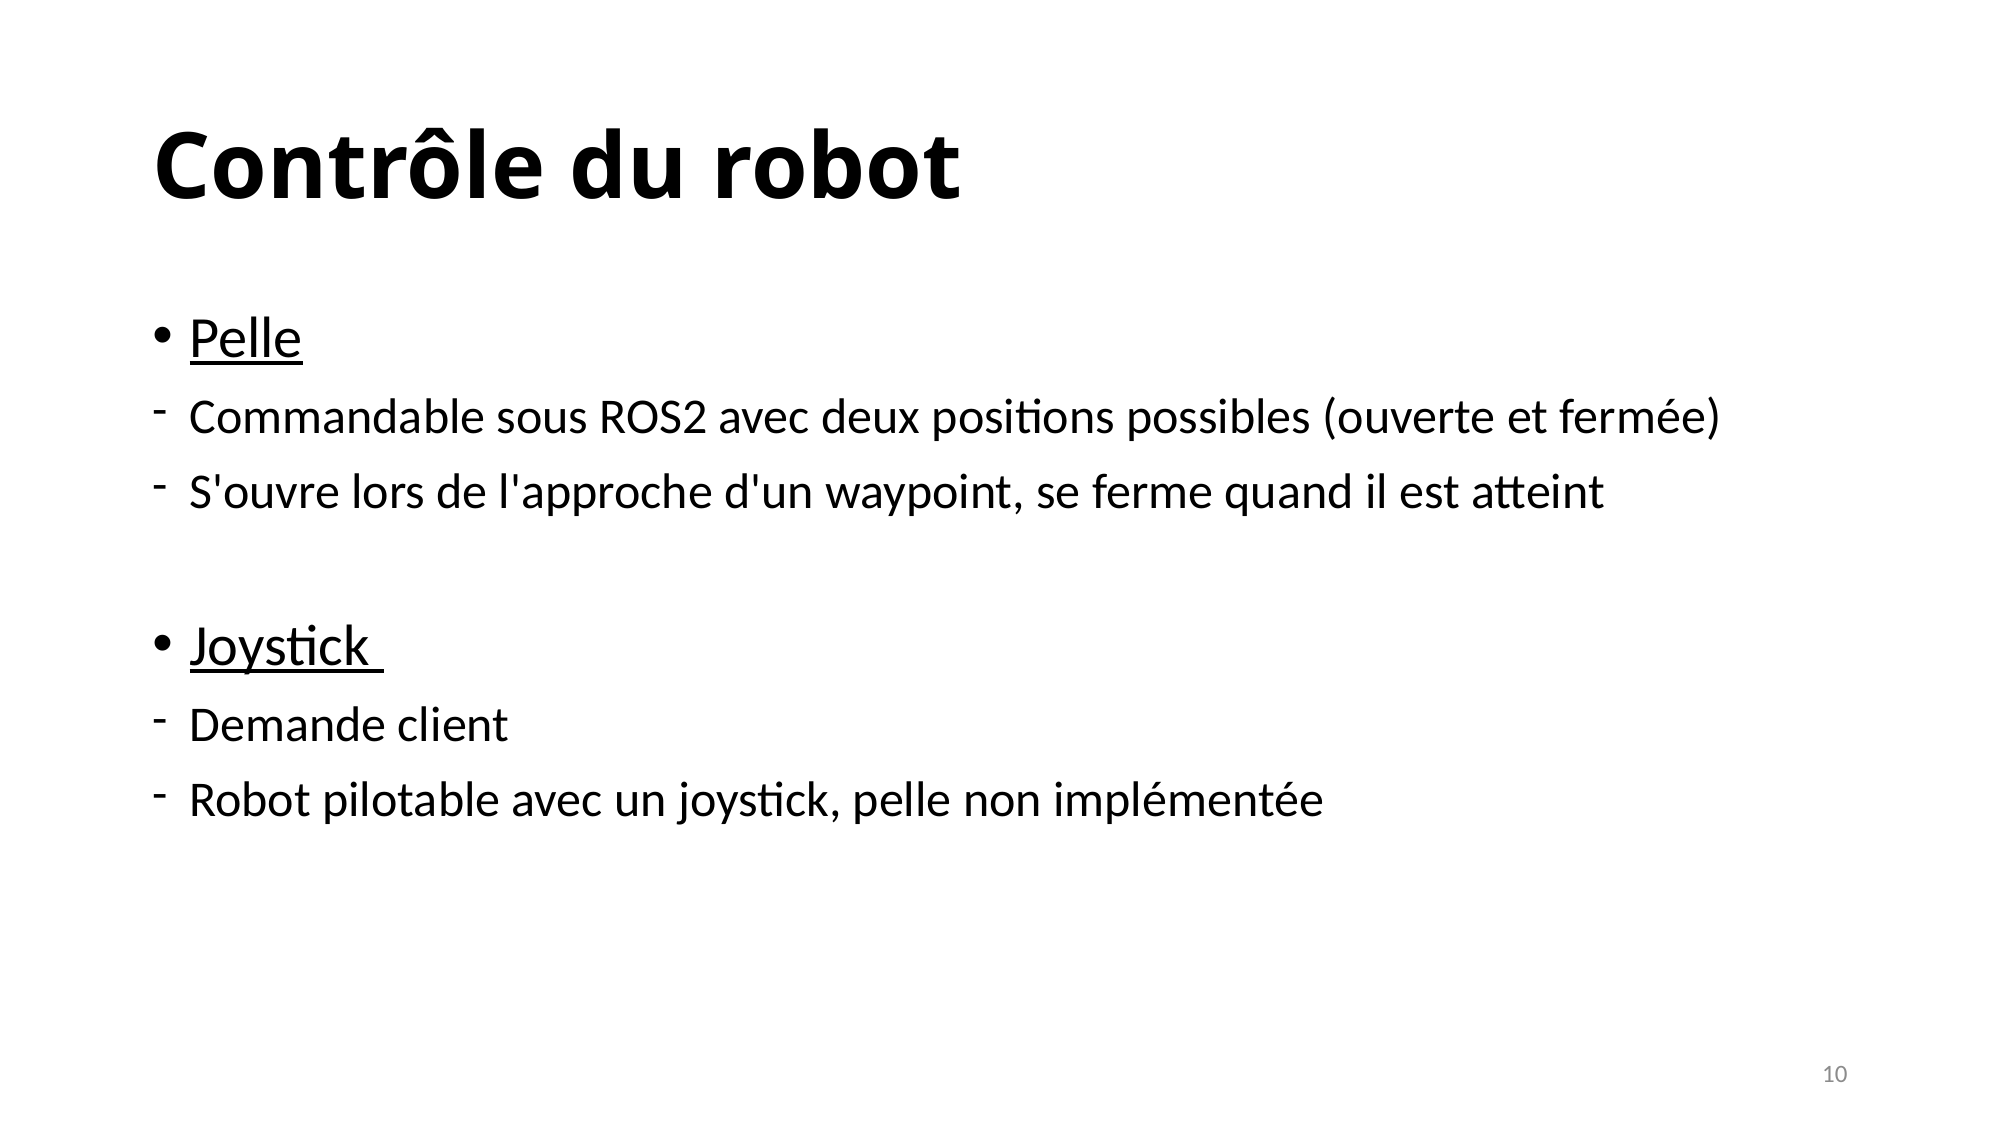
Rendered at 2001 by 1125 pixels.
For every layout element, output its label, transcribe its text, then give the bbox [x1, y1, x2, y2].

text_box <number> [1412, 1042, 1863, 1103]
text_box Contrôle du robot [137, 59, 1863, 278]
text_box Pelle Commandable sous ROS2 avec deux positions possibles (ouverte et fermée) S'ouvre lors de l'approche d'un waypoint, se ferme quand il est atteint Joystick Demande client Robot pilotable avec un joystick, pelle non implémentée [137, 299, 1863, 1014]
